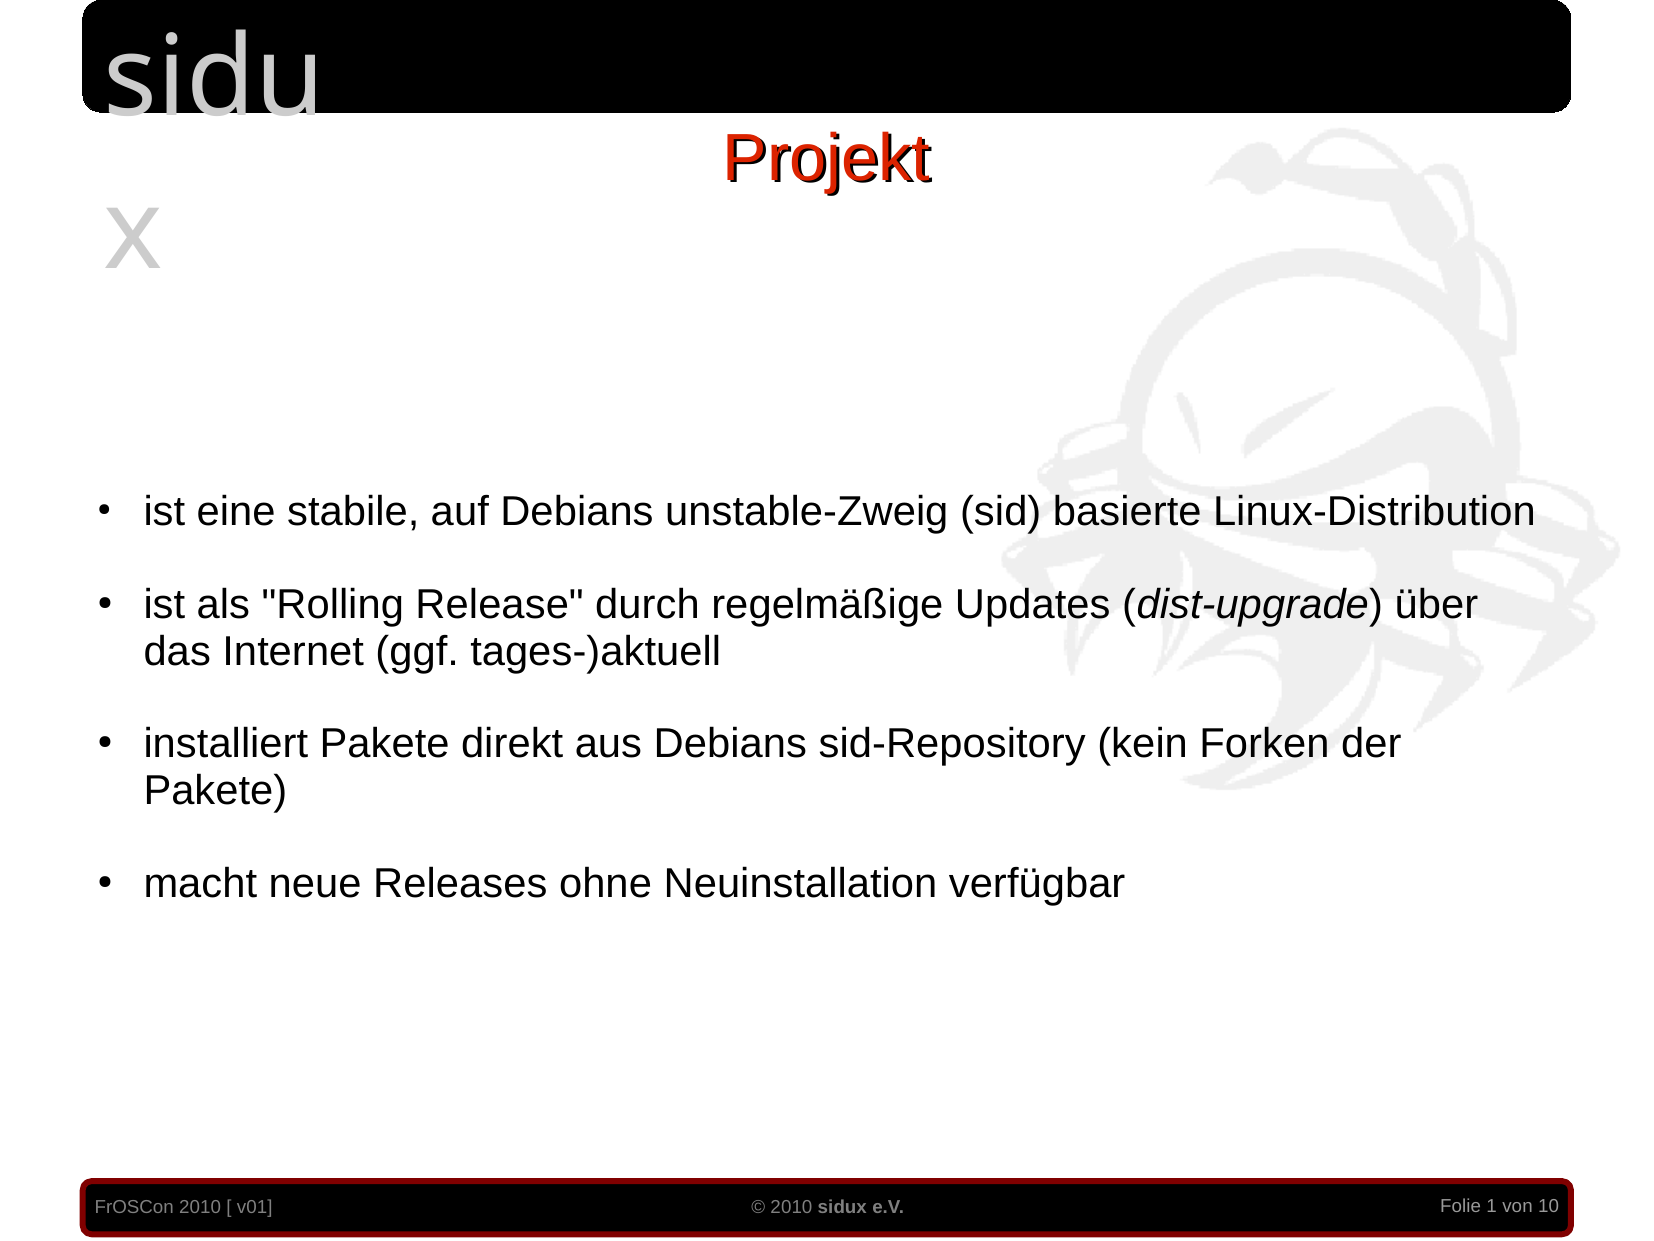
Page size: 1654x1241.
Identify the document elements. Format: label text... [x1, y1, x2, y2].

text_box Projekt [82, 112, 1571, 213]
picture [997, 122, 1625, 798]
text_box ist eine stabile, auf Debians unstable-Zweig (sid) basierte Linux-Distribution ist als "Rolling Release" durch regelmäßige Updates (dist-upgrade) über das Internet (ggf. tages-)aktuell installiert Pakete direkt aus Debians sid-Repository (kein Forken der Pakete) macht neue Releases ohne Neuinstallation verfügbar [82, 224, 1571, 1170]
